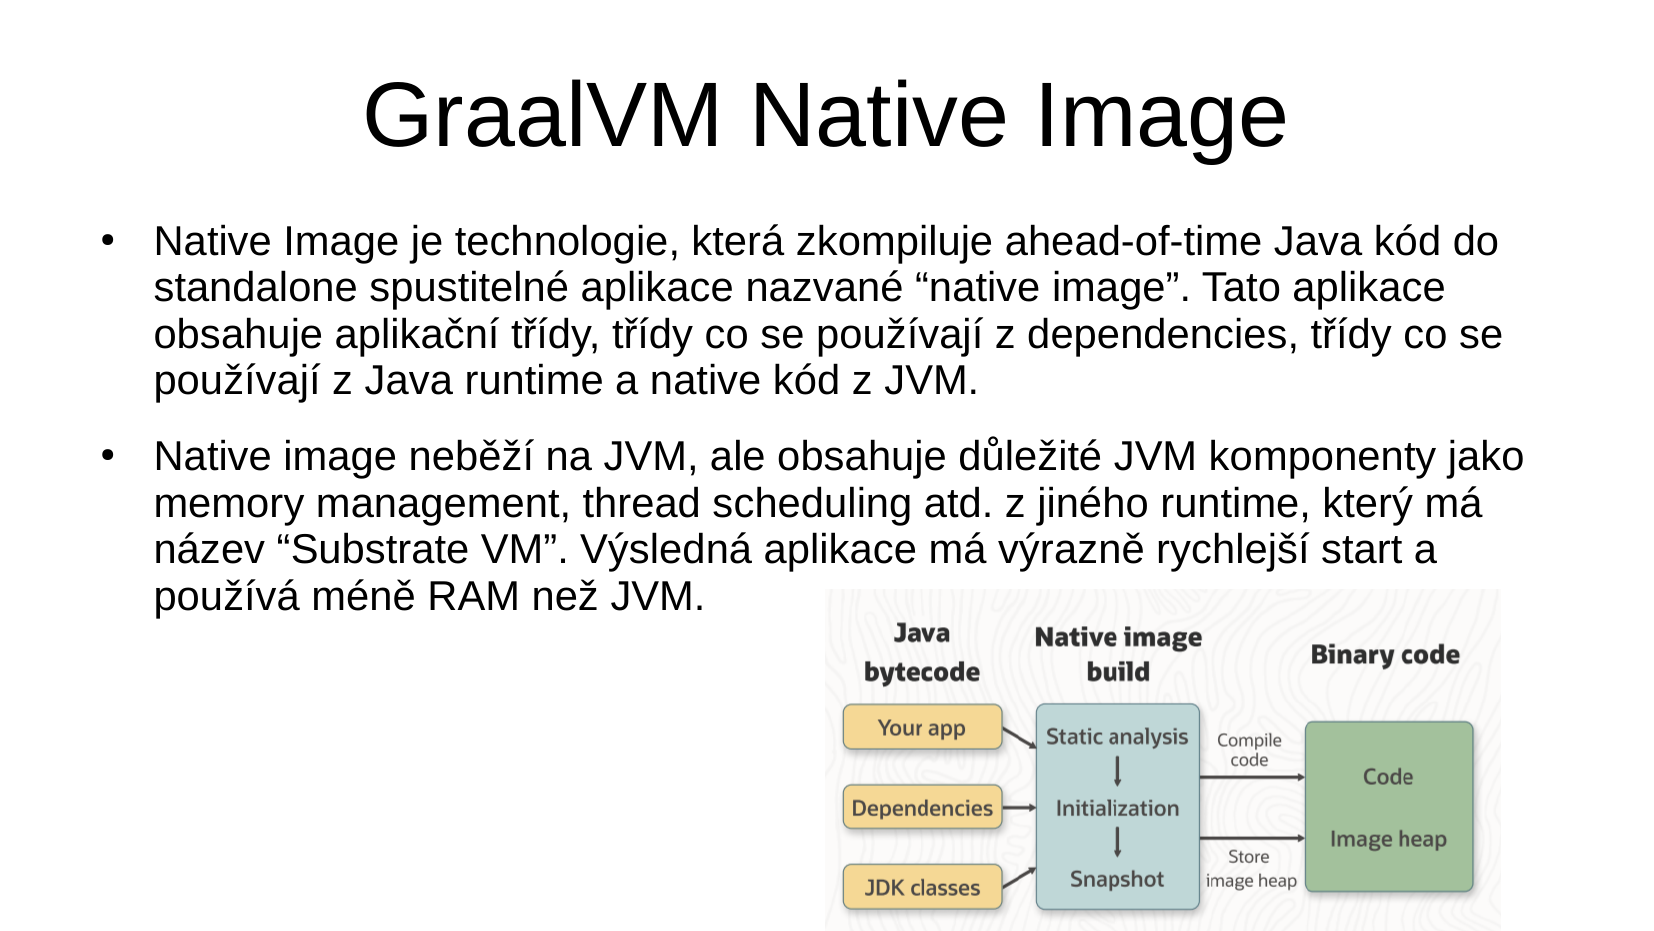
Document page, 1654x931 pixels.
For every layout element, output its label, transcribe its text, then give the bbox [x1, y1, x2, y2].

title GraalVM Native Image [82, 37, 1571, 193]
picture [825, 589, 1501, 931]
list Native Image je technologie, která zkompiluje ahead-of-time Java kód do standalone spustitelné aplikace nazvané “native image”. Tato aplikace obsahuje aplikační třídy, třídy co se používají z dependencies, třídy co se používají z Java runtime a native kód z JVM. Native image neběží na JVM, ale obsahuje důležité JVM komponenty jako memory management, thread scheduling atd. z jiného runtime, který má název “Substrate VM”. Výsledná aplikace má výrazně rychlejší start a používá méně RAM než JVM. [82, 217, 1571, 758]
